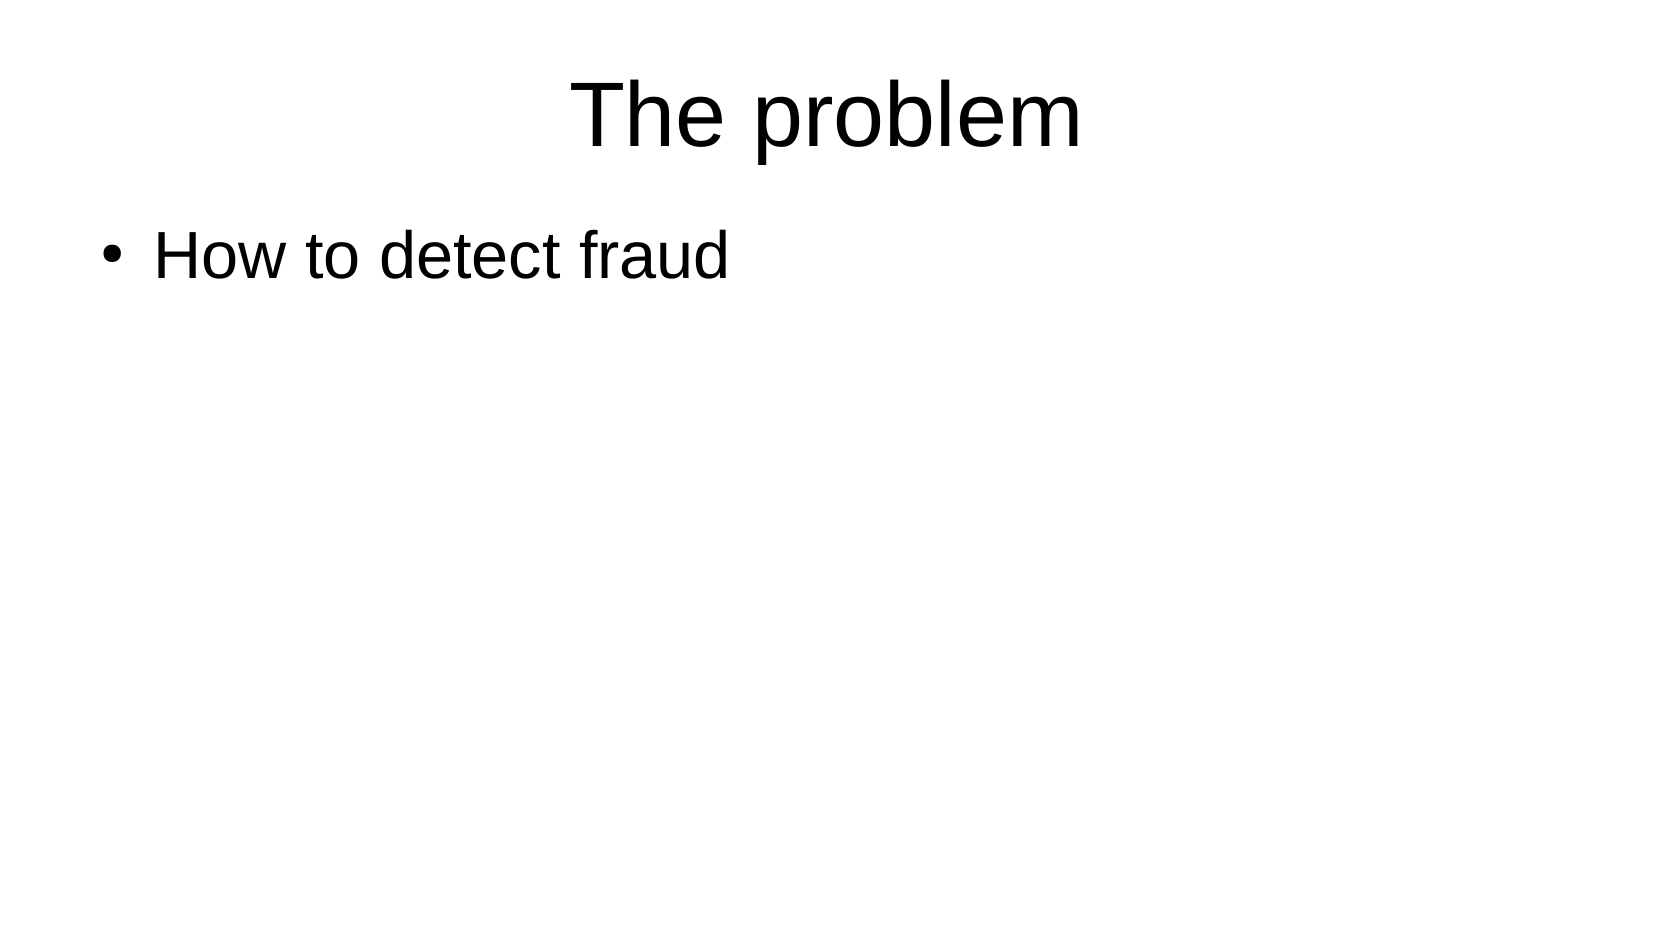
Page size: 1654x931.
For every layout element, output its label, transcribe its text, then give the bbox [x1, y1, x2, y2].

list How to detect fraud [82, 217, 1571, 758]
title The problem [82, 37, 1571, 193]
